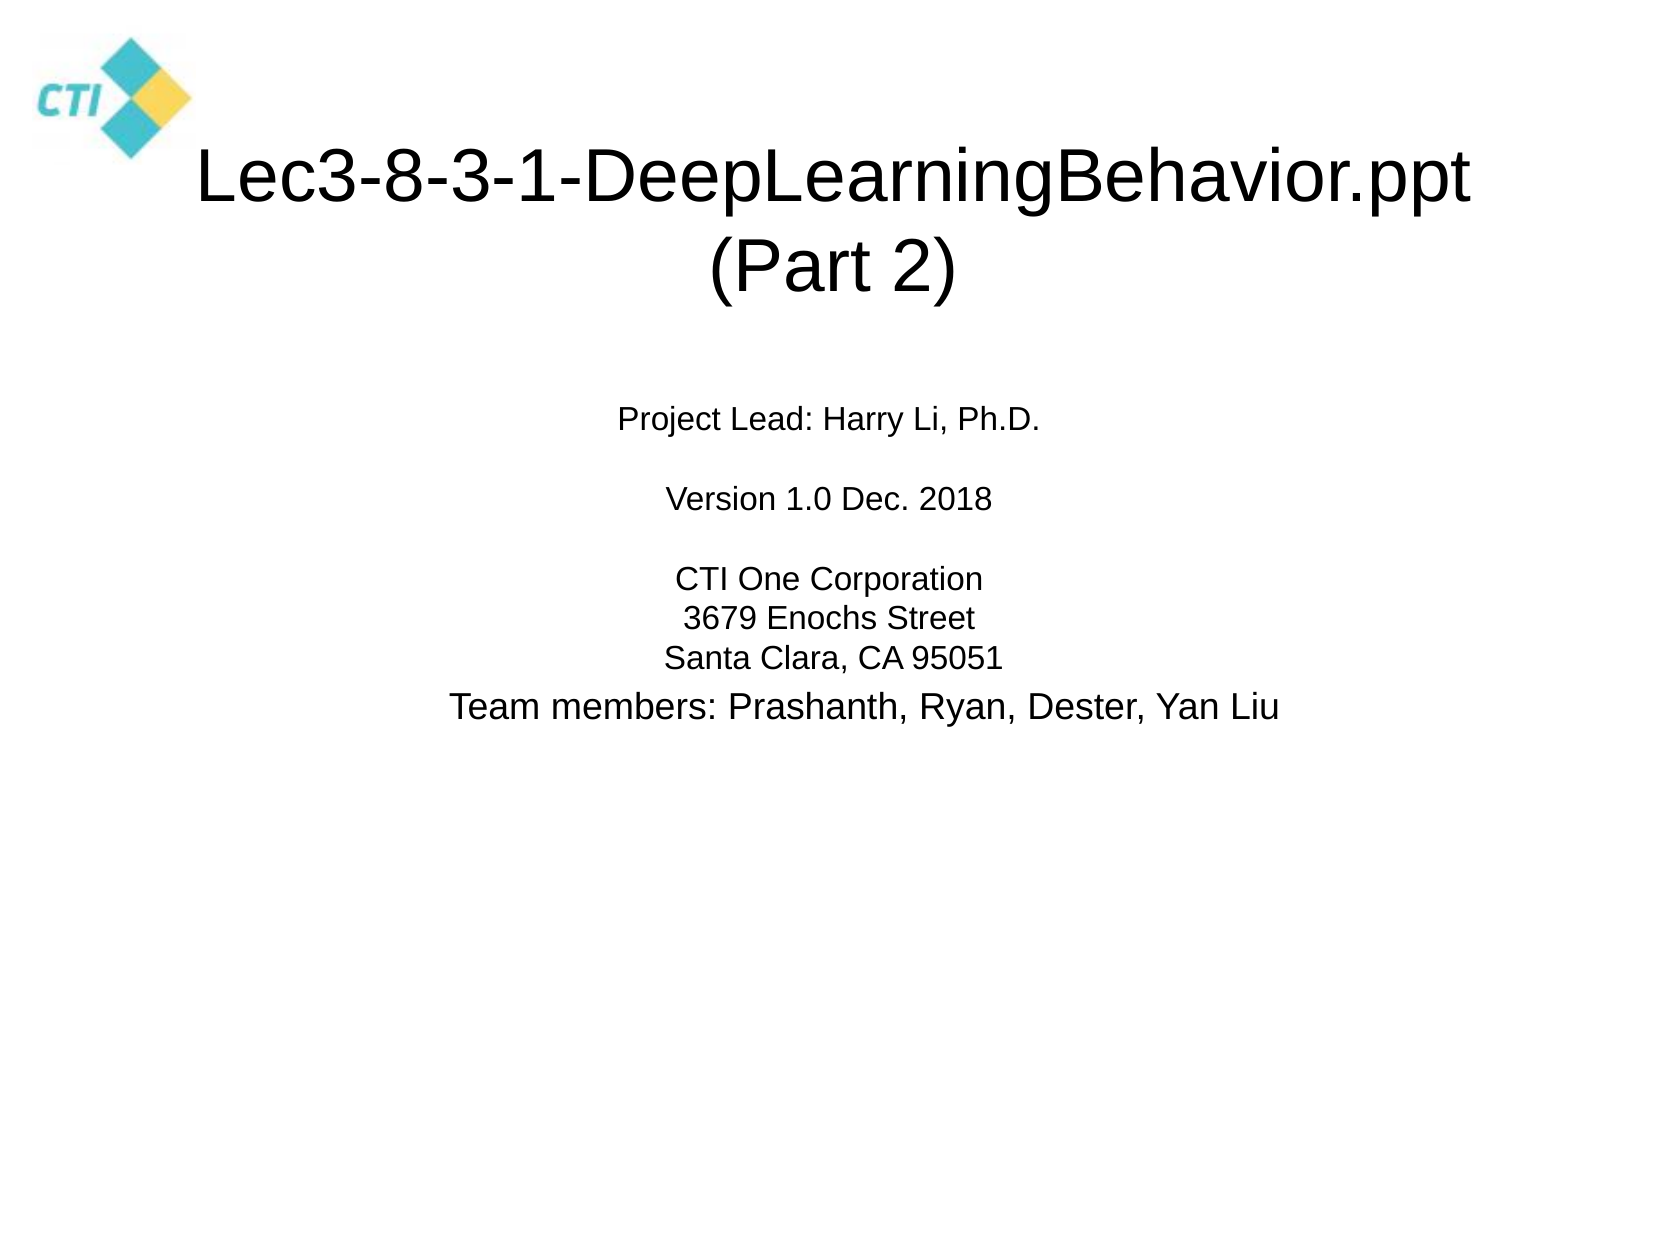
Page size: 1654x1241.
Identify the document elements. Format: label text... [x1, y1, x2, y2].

picture [32, 25, 196, 166]
text_box Lec3-8-3-1-DeepLearningBehavior.ppt (Part 2) Project Lead: Harry Li, Ph.D. Version 1.0 Dec. 2018 CTI One Corporation 3679 Enochs Street Santa Clara, CA 95051 [90, 225, 1578, 618]
text_box Team members: Prashanth, Ryan, Dester, Yan Liu [314, 674, 1425, 732]
